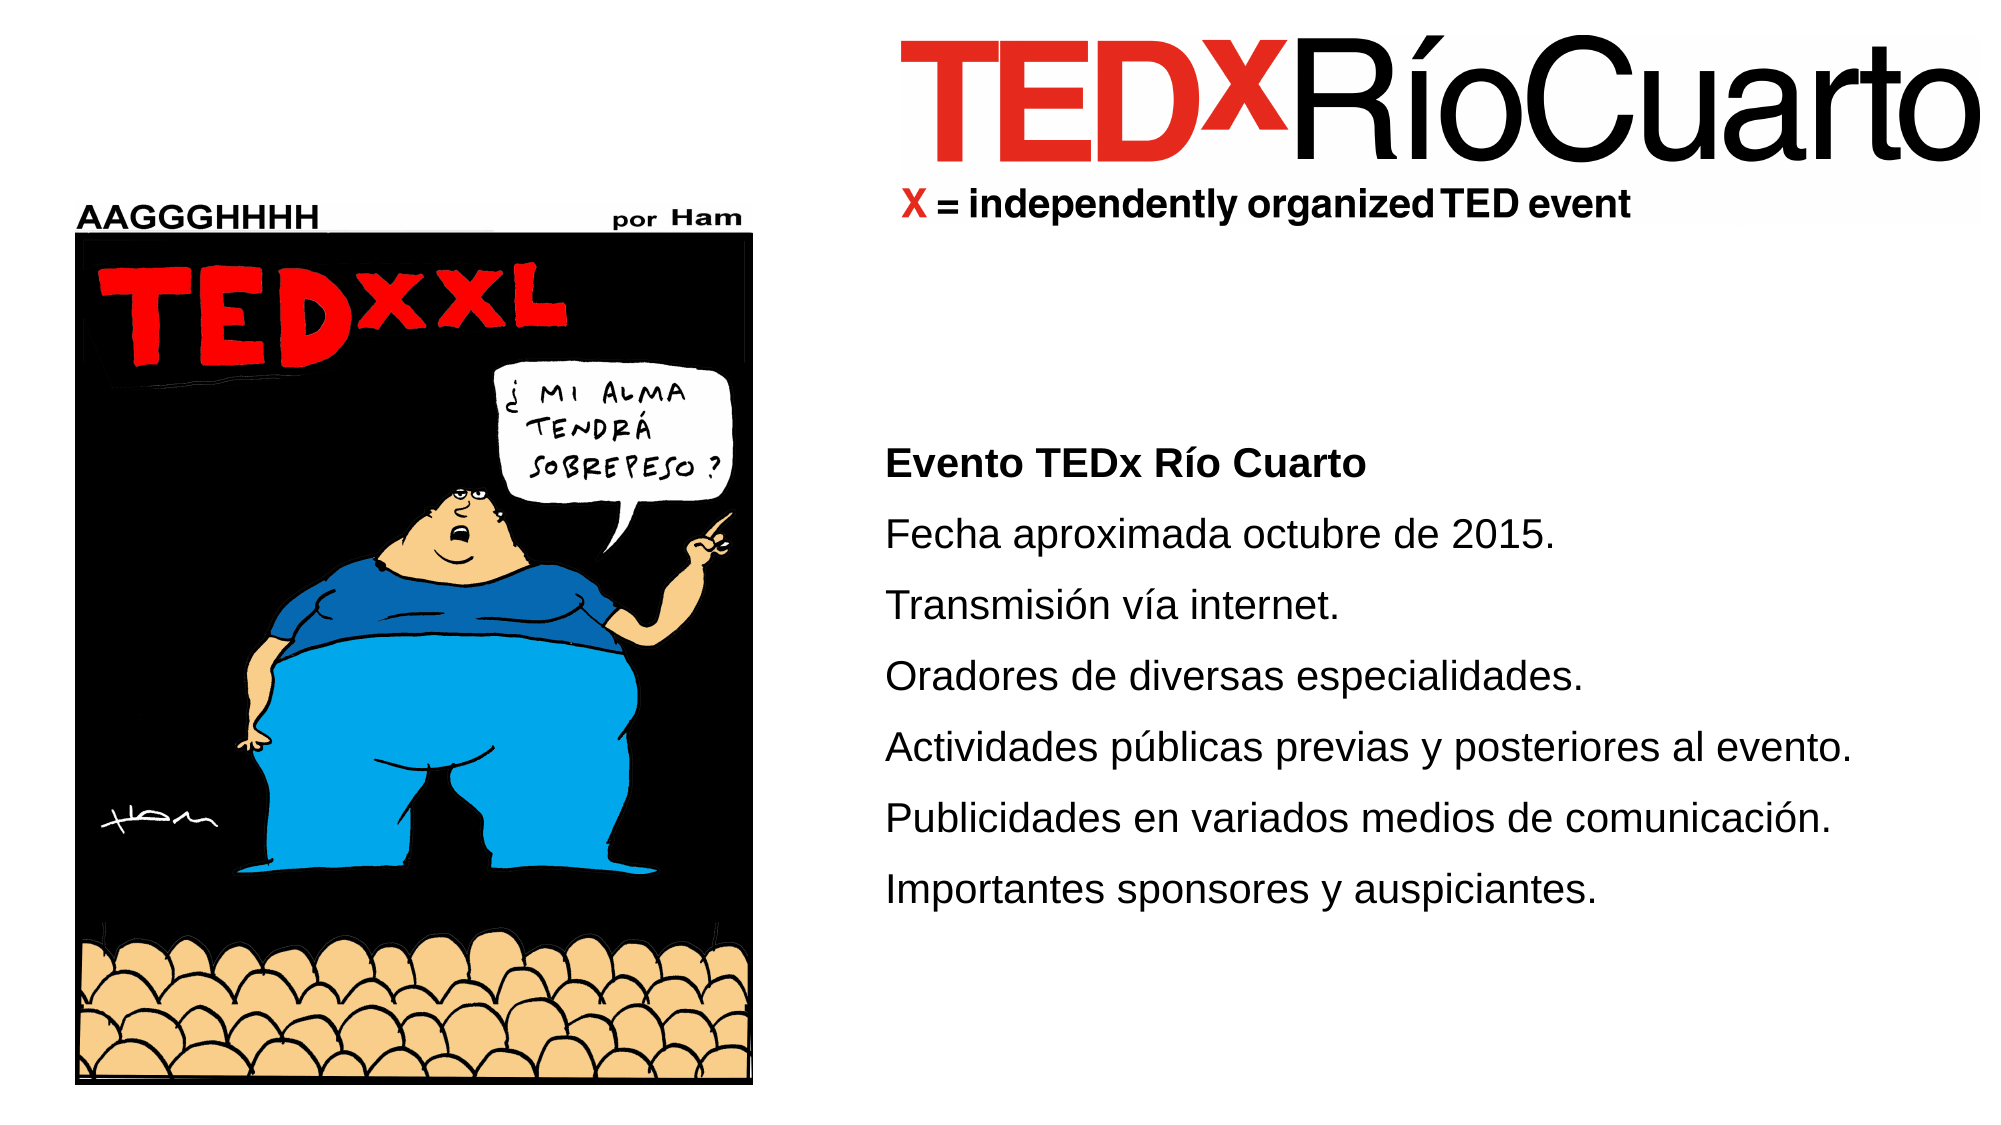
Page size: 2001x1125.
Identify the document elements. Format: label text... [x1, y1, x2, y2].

list Evento TEDx Río Cuarto Fecha aproximada octubre de 2015. Transmisión vía internet. Oradores de diversas especialidades. Actividades públicas previas y posteriores al evento. Publicidades en variados medios de comunicación. Importantes sponsores y auspiciantes. [870, 357, 1975, 1055]
picture [901, 35, 1980, 226]
picture [75, 202, 753, 1085]
